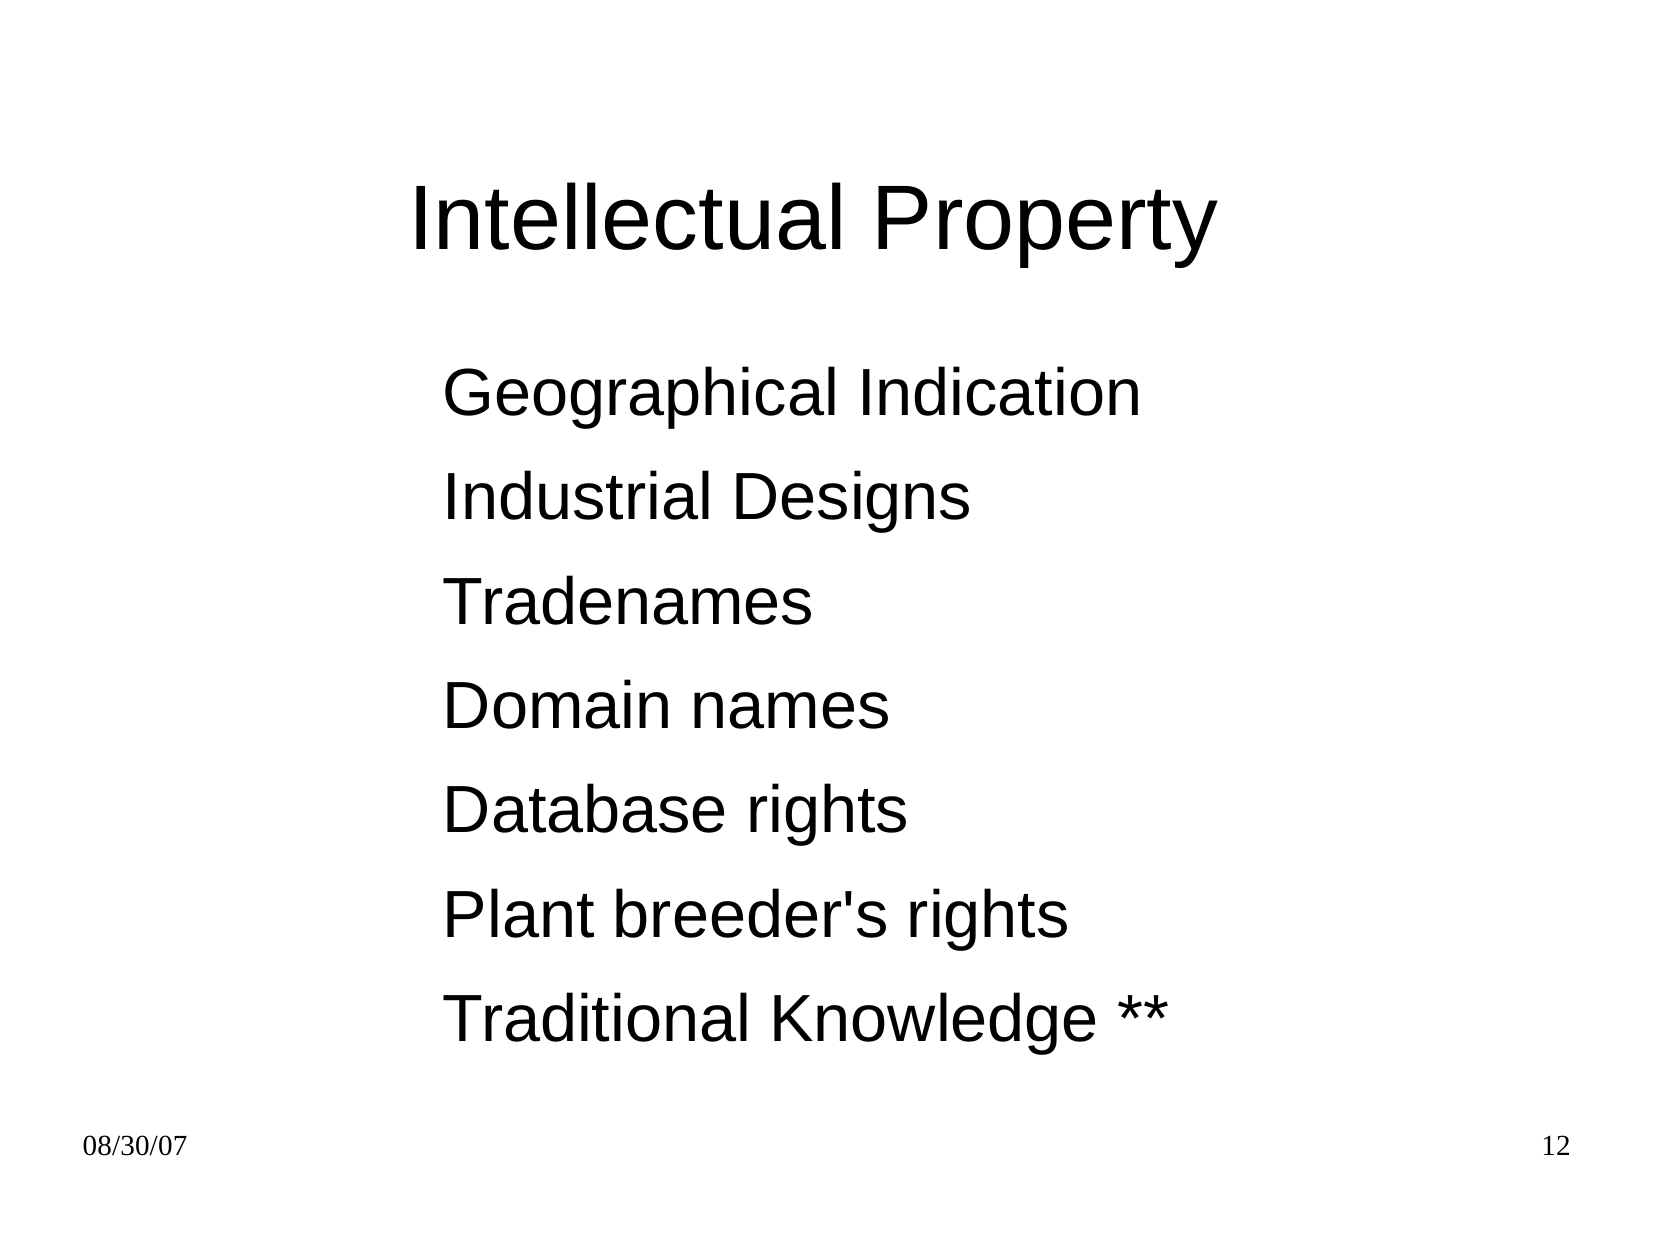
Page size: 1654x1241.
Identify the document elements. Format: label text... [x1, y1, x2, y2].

list Geographical Indication Industrial Designs Tradenames Domain names Database rights Plant breeder's rights Traditional Knowledge ** [425, 355, 1337, 1078]
title Intellectual Property [82, 121, 1571, 315]
